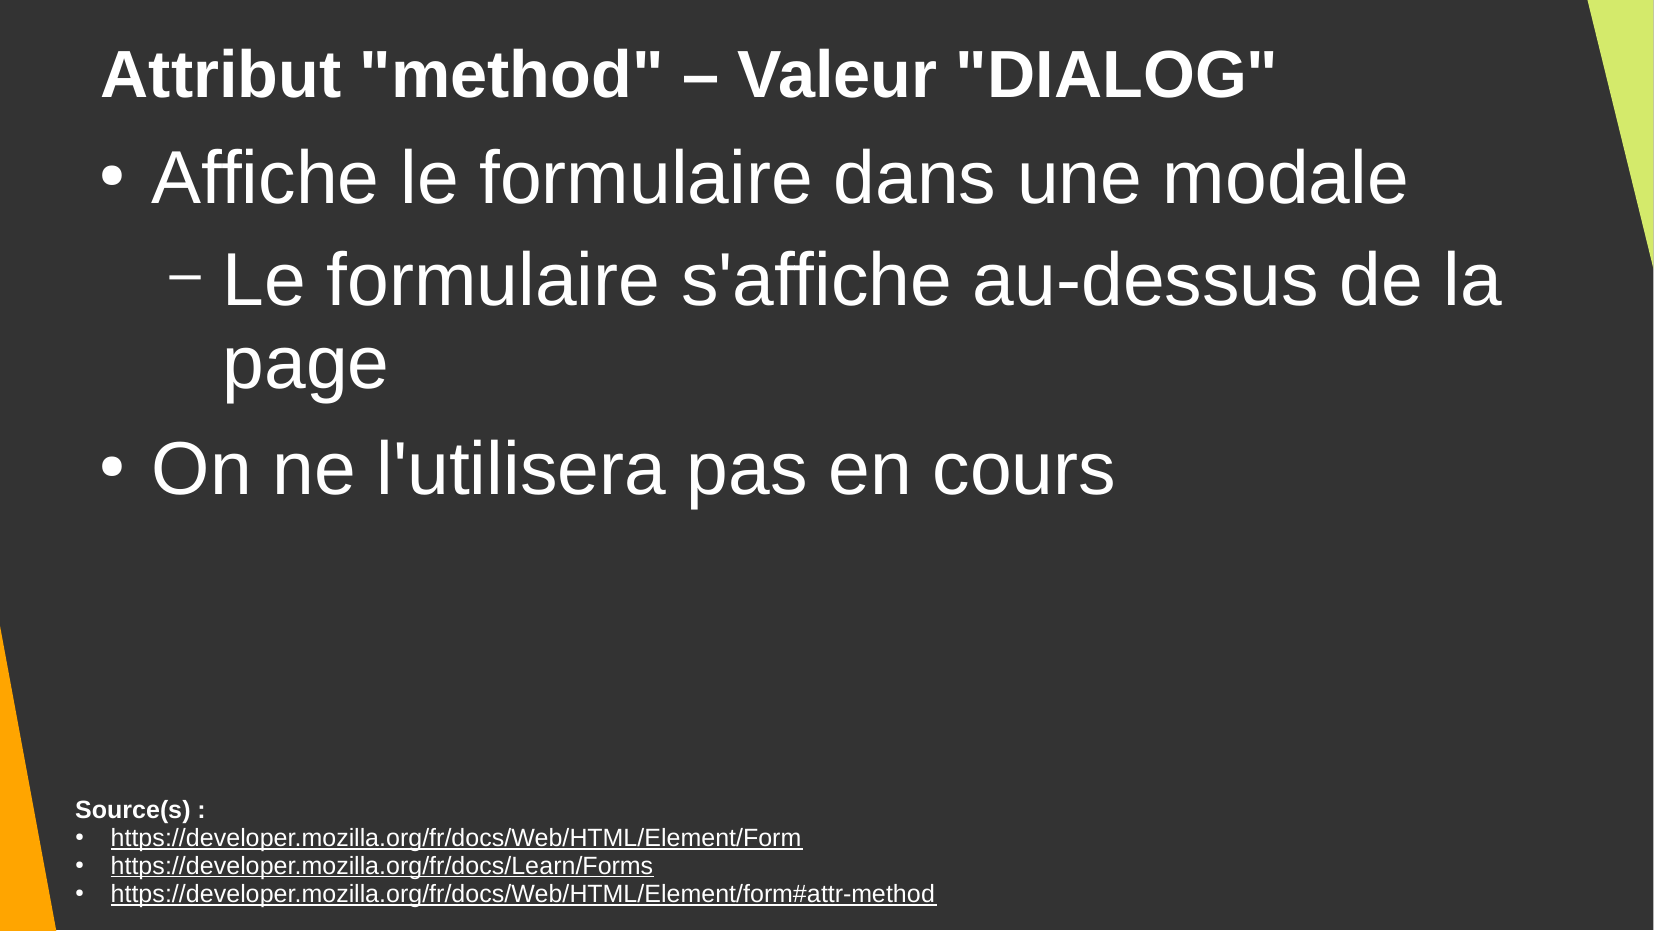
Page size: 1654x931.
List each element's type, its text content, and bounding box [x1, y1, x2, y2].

list Affiche le formulaire dans une modale Le formulaire s'affiche au-dessus de la page On ne l'utilisera pas en cours [80, 135, 1605, 709]
title Attribut "method" – Valeur "DIALOG" [82, 37, 1571, 114]
text_box Source(s) : https://developer.mozilla.org/fr/docs/Web/HTML/Element/Form https://developer.mozilla.org/fr/docs/Learn/Forms https://developer.mozilla.org/fr/docs/Web/HTML/Element/form#attr-method [60, 788, 1546, 916]
text_box [0, 625, 57, 931]
text_box [1587, 0, 1654, 272]
